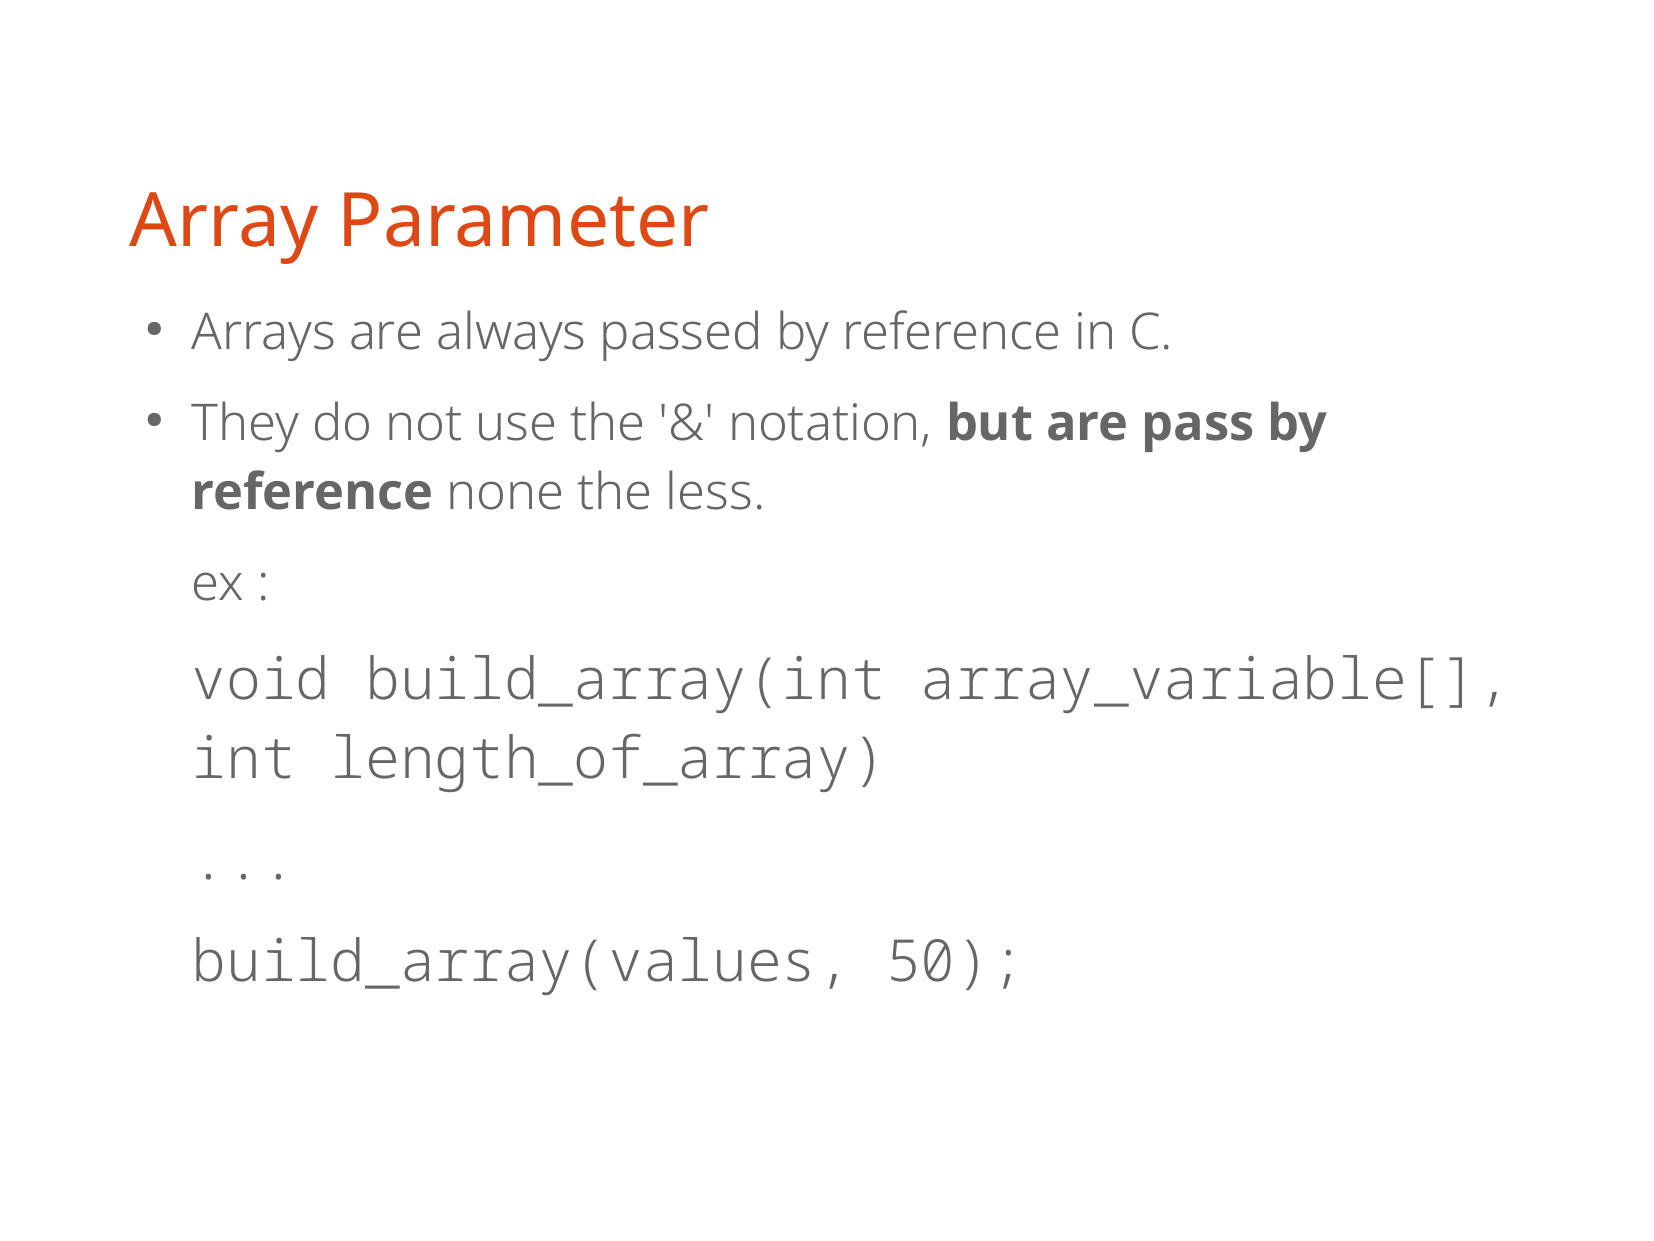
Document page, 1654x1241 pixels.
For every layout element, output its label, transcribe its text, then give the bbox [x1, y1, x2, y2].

title Array Parameter [129, 153, 1518, 281]
list Arrays are always passed by reference in C. They do not use the '&' notation, but are pass by reference none the less. ex : void build_array(int array_variable[], int length_of_array) ... build_array(values, 50); [129, 295, 1518, 1010]
